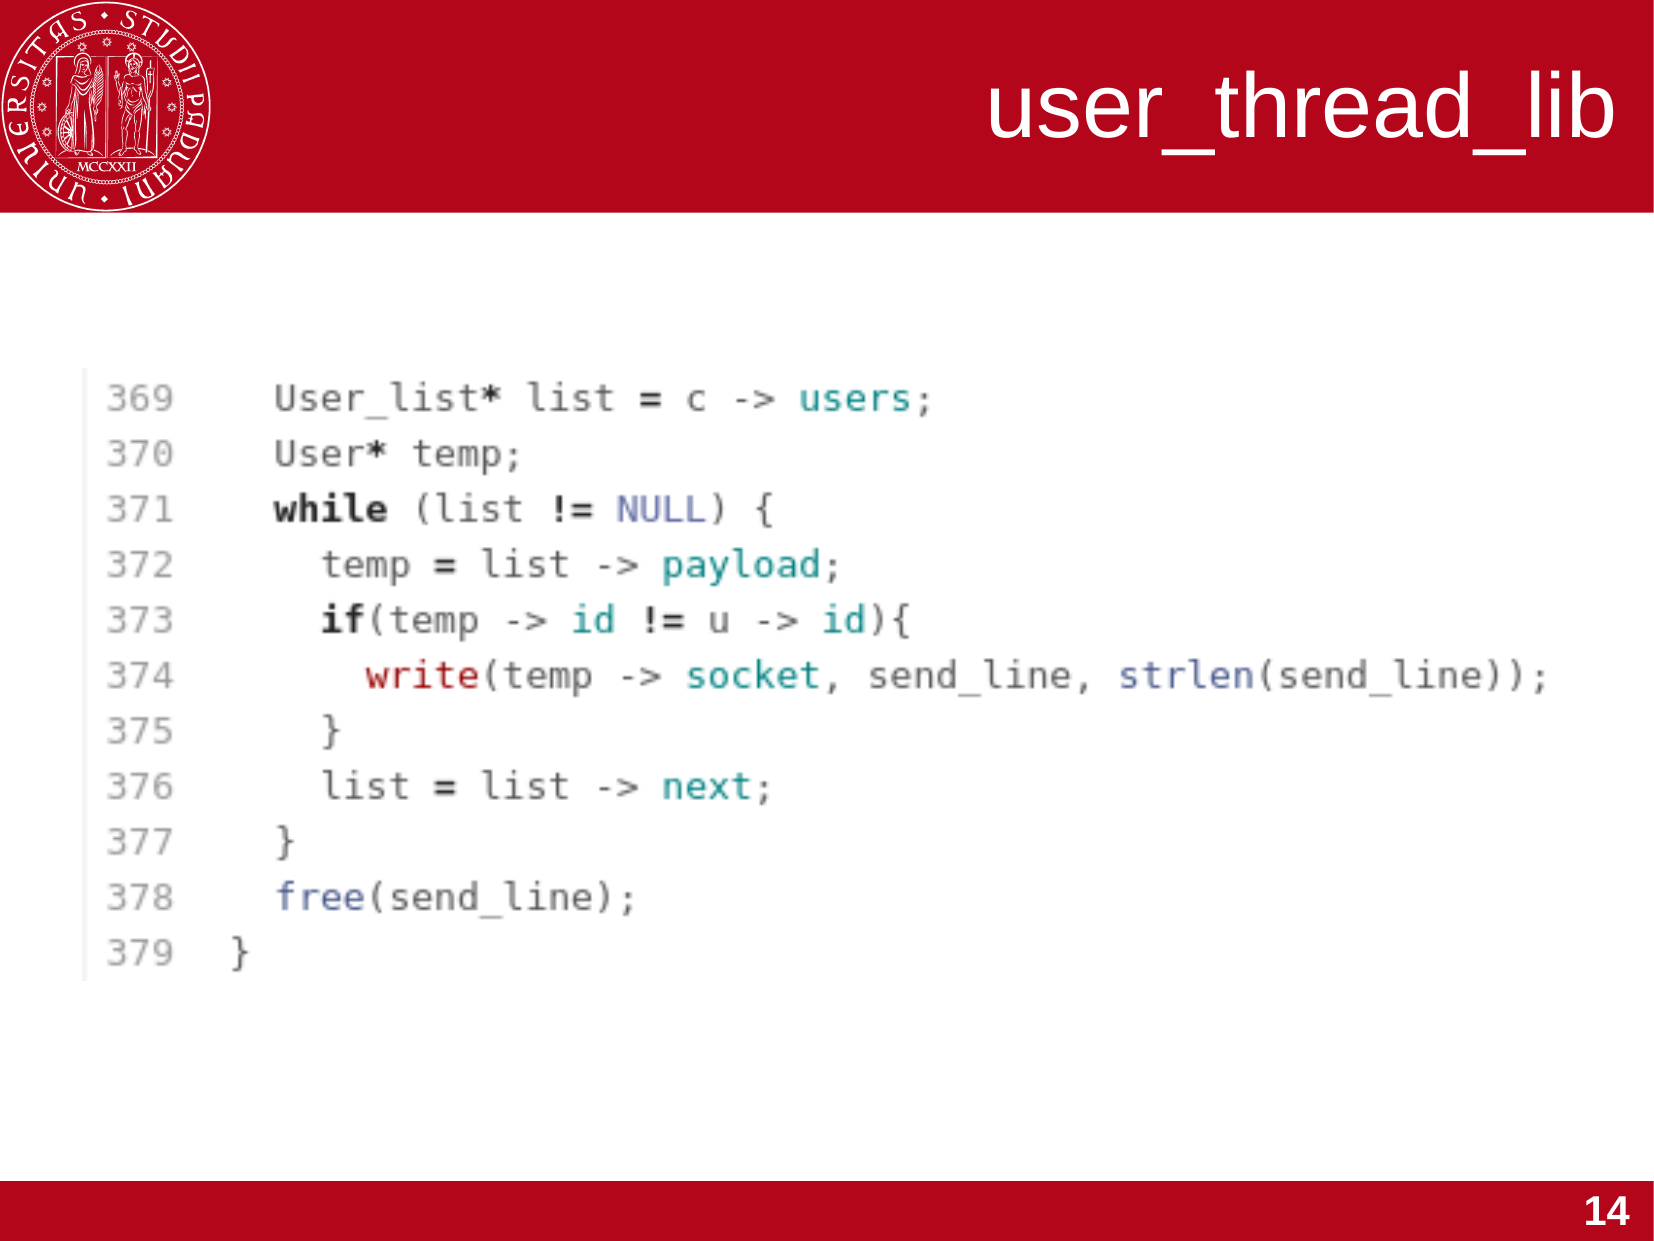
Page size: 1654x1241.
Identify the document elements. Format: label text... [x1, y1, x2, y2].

picture [82, 368, 1571, 981]
title user_thread_lib [259, 0, 1619, 213]
picture [0, 0, 212, 213]
